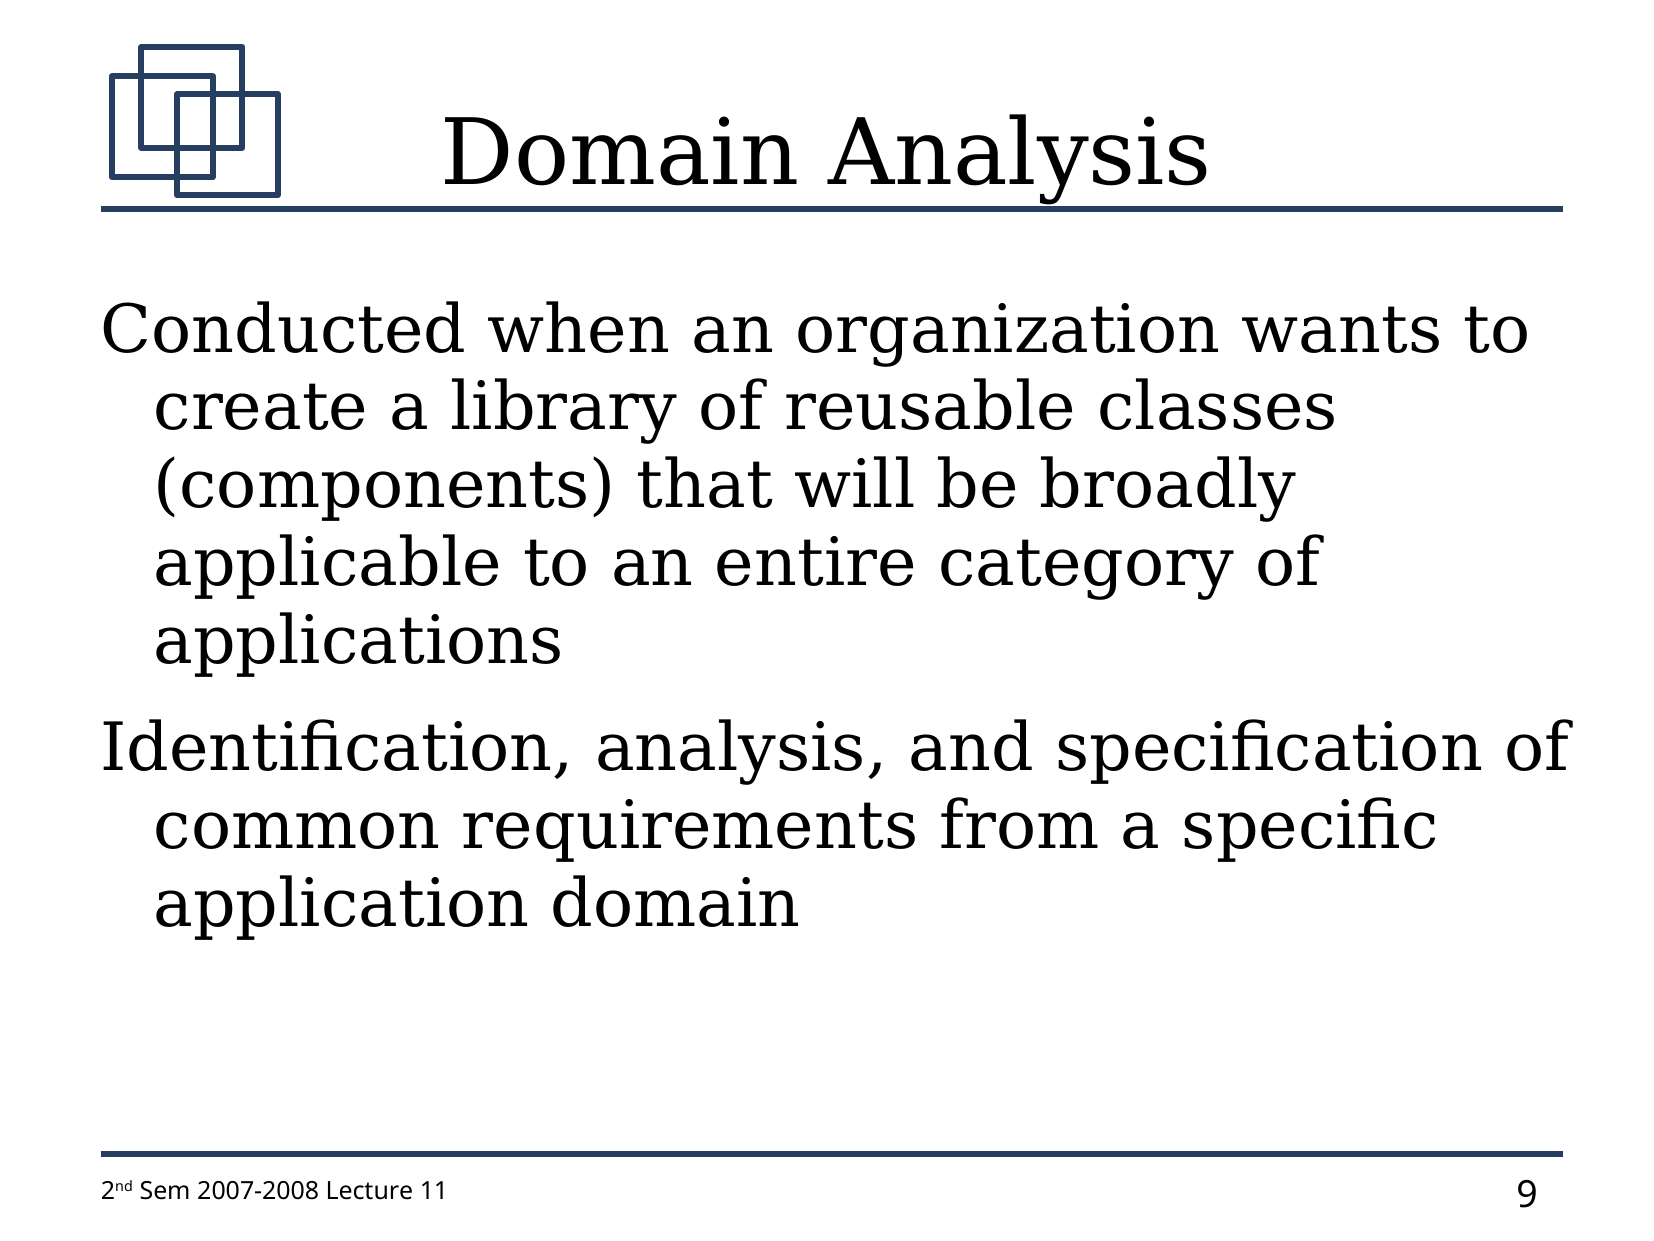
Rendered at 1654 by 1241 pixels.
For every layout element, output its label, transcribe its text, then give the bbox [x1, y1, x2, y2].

title Domain Analysis [82, 49, 1571, 257]
list Conducted when an organization wants to create a library of reusable classes (components) that will be broadly applicable to an entire category of applications Identification, analysis, and specification of common requirements from a specific application domain [82, 290, 1571, 1109]
